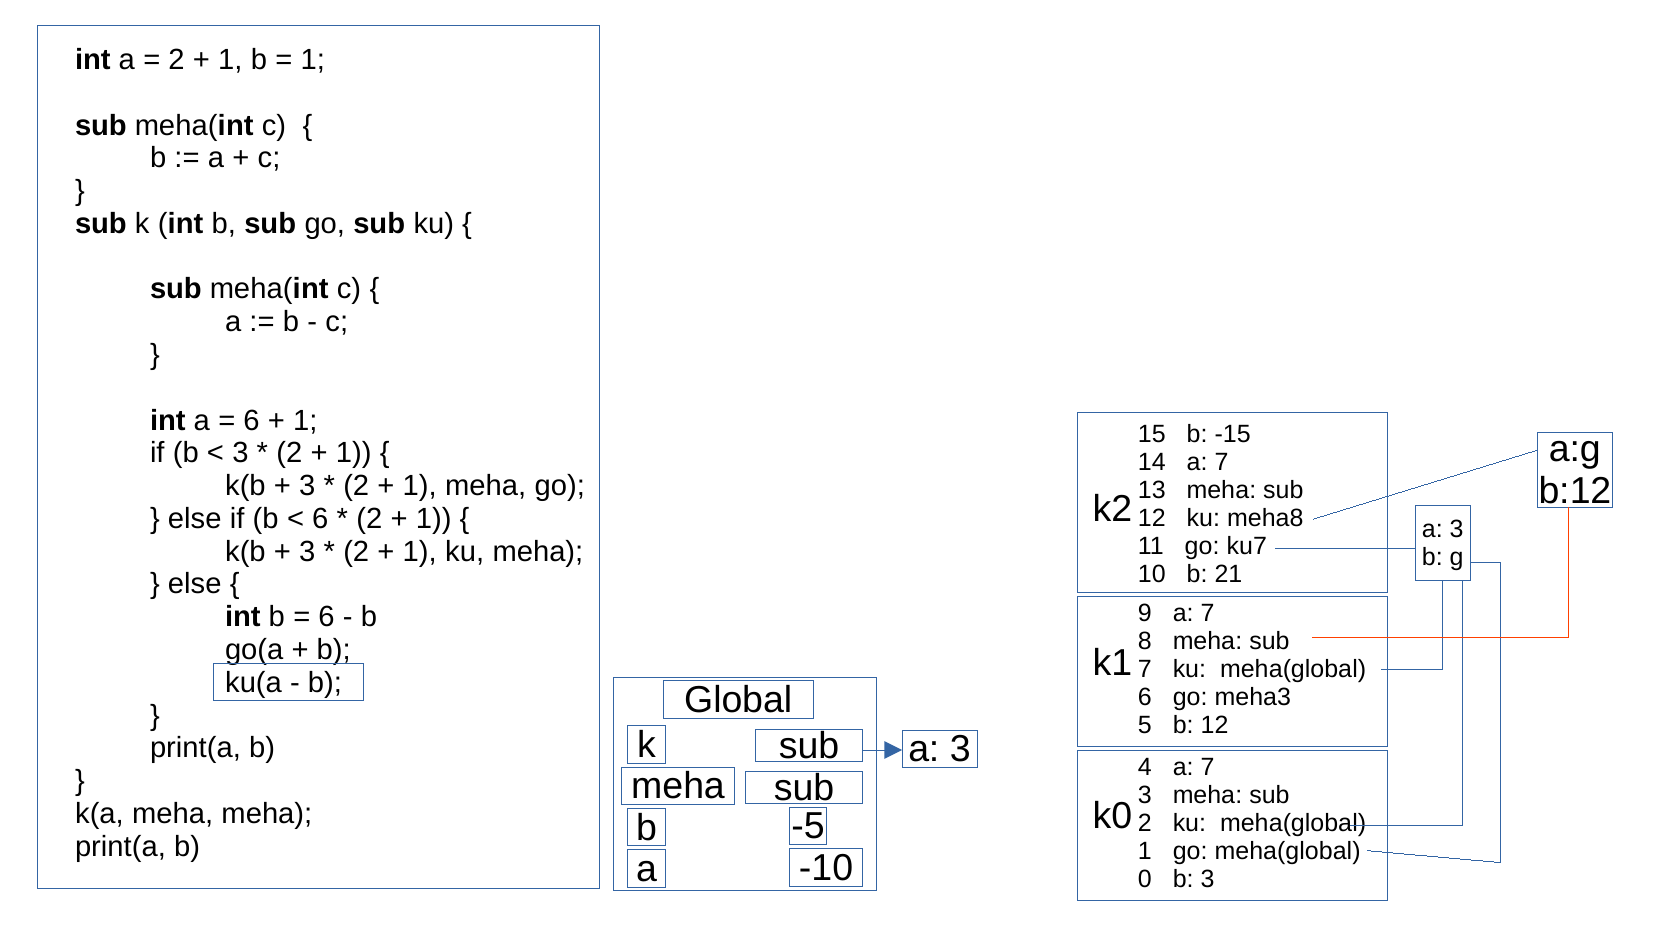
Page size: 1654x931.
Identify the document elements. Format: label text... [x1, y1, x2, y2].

text_box 9 a: 7 8 meha: sub 7 ku: meha(global) 6 go: meha3 5 b: 12 [1123, 593, 1382, 747]
text_box a:g b:12 [1537, 432, 1613, 508]
text_box k1 [1077, 634, 1123, 691]
text_box 15 b: -15 14 a: 7 13 meha: sub 12 ku: meha8 11 go: ku7 10 b: 21 [1123, 412, 1319, 596]
text_box Global [663, 680, 814, 719]
text_box a: 3 b: g [1415, 505, 1471, 581]
text_box sub [755, 729, 863, 762]
text_box b [627, 808, 666, 846]
text_box a: 3 [902, 730, 978, 768]
text_box 4 a: 7 3 meha: sub 2 ku: meha(global) 1 go: meha(global) 0 b: 3 [1123, 747, 1382, 901]
text_box k2 [1077, 480, 1123, 538]
text_box k0 [1077, 787, 1123, 845]
text_box meha [621, 767, 735, 805]
text_box sub [745, 771, 863, 804]
text_box -10 [789, 848, 863, 887]
text_box a [627, 849, 666, 888]
text_box k [627, 725, 666, 764]
text_box -5 [789, 807, 827, 845]
subtitle int a = 2 + 1, b = 1; sub meha(int c) { b := a + c; } sub k (int b, sub go, sub ku) { sub meha(int c) { a := b - c; } int a = 6 + 1; if (b < 3 * (2 + 1)) { k(b + 3 * (2 + 1), meha, go); } else if (b < 6 * (2 + 1)) { k(b + 3 * (2 + 1), ku, meha); } else { int b = 6 - b go(a + b); ku(a - b); } print(a, b) } k(a, meha, meha); print(a, b) [75, 43, 638, 863]
